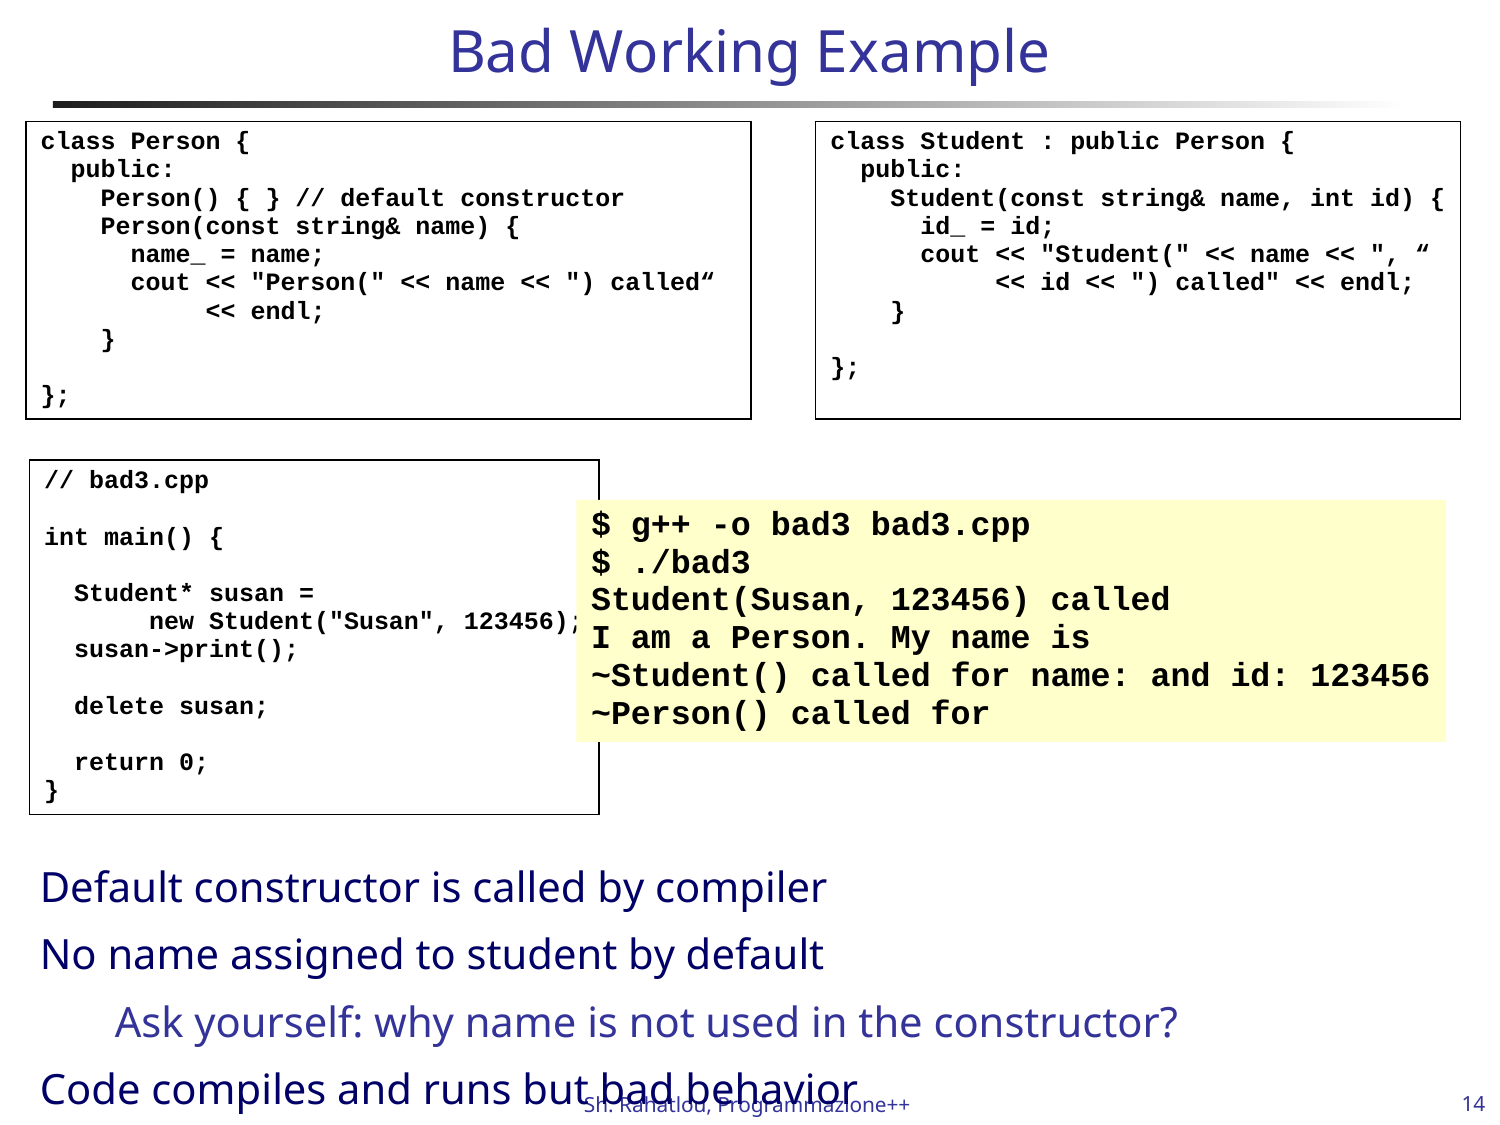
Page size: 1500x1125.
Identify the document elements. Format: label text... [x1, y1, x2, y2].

list Default constructor is called by compiler No name assigned to student by default Ask yourself: why name is not used in the constructor? Code compiles and runs but bad behavior [24, 849, 1469, 1097]
text_box // bad3.cpp int main() { Student* susan = new Student("Susan", 123456); susan->print(); delete susan; return 0; } [29, 460, 600, 815]
text_box class Person { public: Person() { } // default constructor Person(const string& name) { name_ = name; cout << "Person(" << name << ") called“ << endl; } }; [25, 121, 751, 419]
text_box class Student : public Person { public: Student(const string& name, int id) { id_ = id; cout << "Student(" << name << ", “ << id << ") called" << endl; } }; [815, 121, 1461, 420]
title Bad Working Example [86, 2, 1412, 103]
text_box $ g++ -o bad3 bad3.cpp $ ./bad3 Student(Susan, 123456) called I am a Person. My name is ~Student() called for name: and id: 123456 ~Person() called for [576, 499, 1447, 742]
